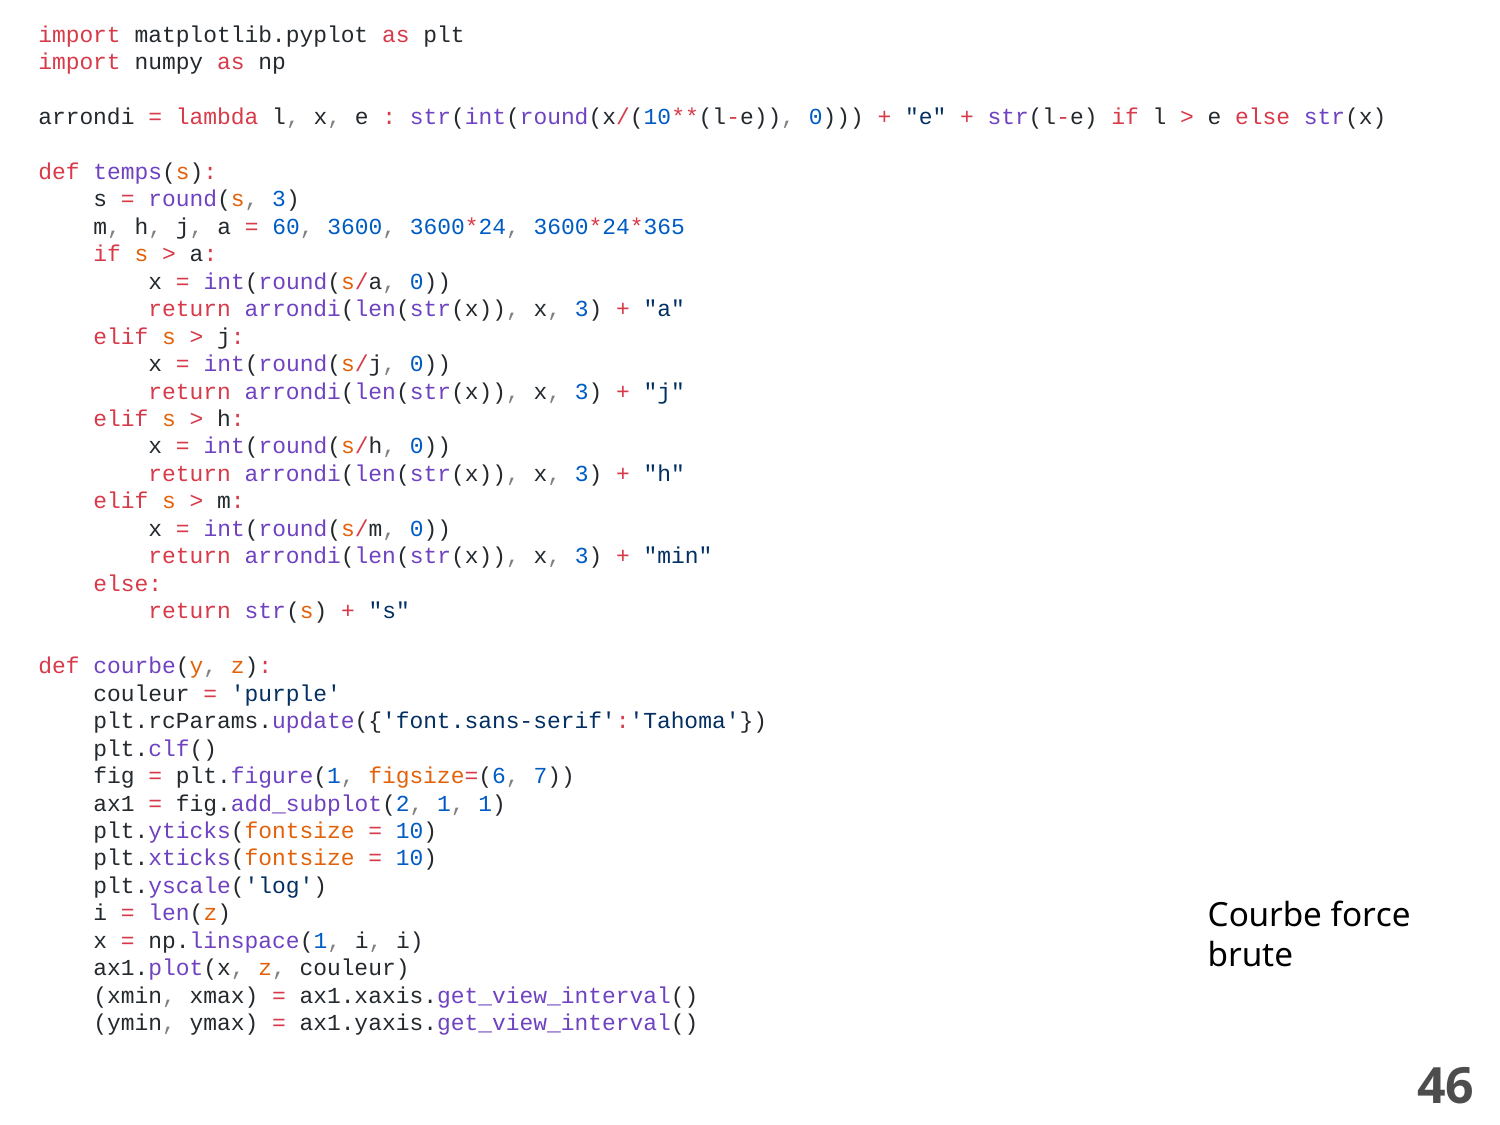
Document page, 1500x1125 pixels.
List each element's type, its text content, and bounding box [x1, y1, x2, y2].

text_box Courbe force brute [1192, 886, 1500, 1021]
text_box import matplotlib.pyplot as plt import numpy as np arrondi = lambda l, x, e : str(int(round(x/(10**(l-e)), 0))) + "e" + str(l-e) if l > e else str(x) def temps(s): s = round(s, 3) m, h, j, a = 60, 3600, 3600*24, 3600*24*365 if s > a: x = int(round(s/a, 0)) return arrondi(len(str(x)), x, 3) + "a" elif s > j: x = int(round(s/j, 0)) return arrondi(len(str(x)), x, 3) + "j" elif s > h: x = int(round(s/h, 0)) return arrondi(len(str(x)), x, 3) + "h" elif s > m: x = int(round(s/m, 0)) return arrondi(len(str(x)), x, 3) + "min" else: return str(s) + "s" def courbe(y, z): couleur = 'purple' plt.rcParams.update({'font.sans-serif':'Tahoma'}) plt.clf() fig = plt.figure(1, figsize=(6, 7)) ax1 = fig.add_subplot(2, 1, 1) plt.yticks(fontsize = 10) plt.xticks(fontsize = 10) plt.yscale('log') i = len(z) x = np.linspace(1, i, i) ax1.plot(x, z, couleur) (xmin, xmax) = ax1.xaxis.get_view_interval() (ymin, ymax) = ax1.yaxis.get_view_interval() [23, 11, 1477, 1111]
text_box <numéro> [1417, 1054, 1500, 1109]
